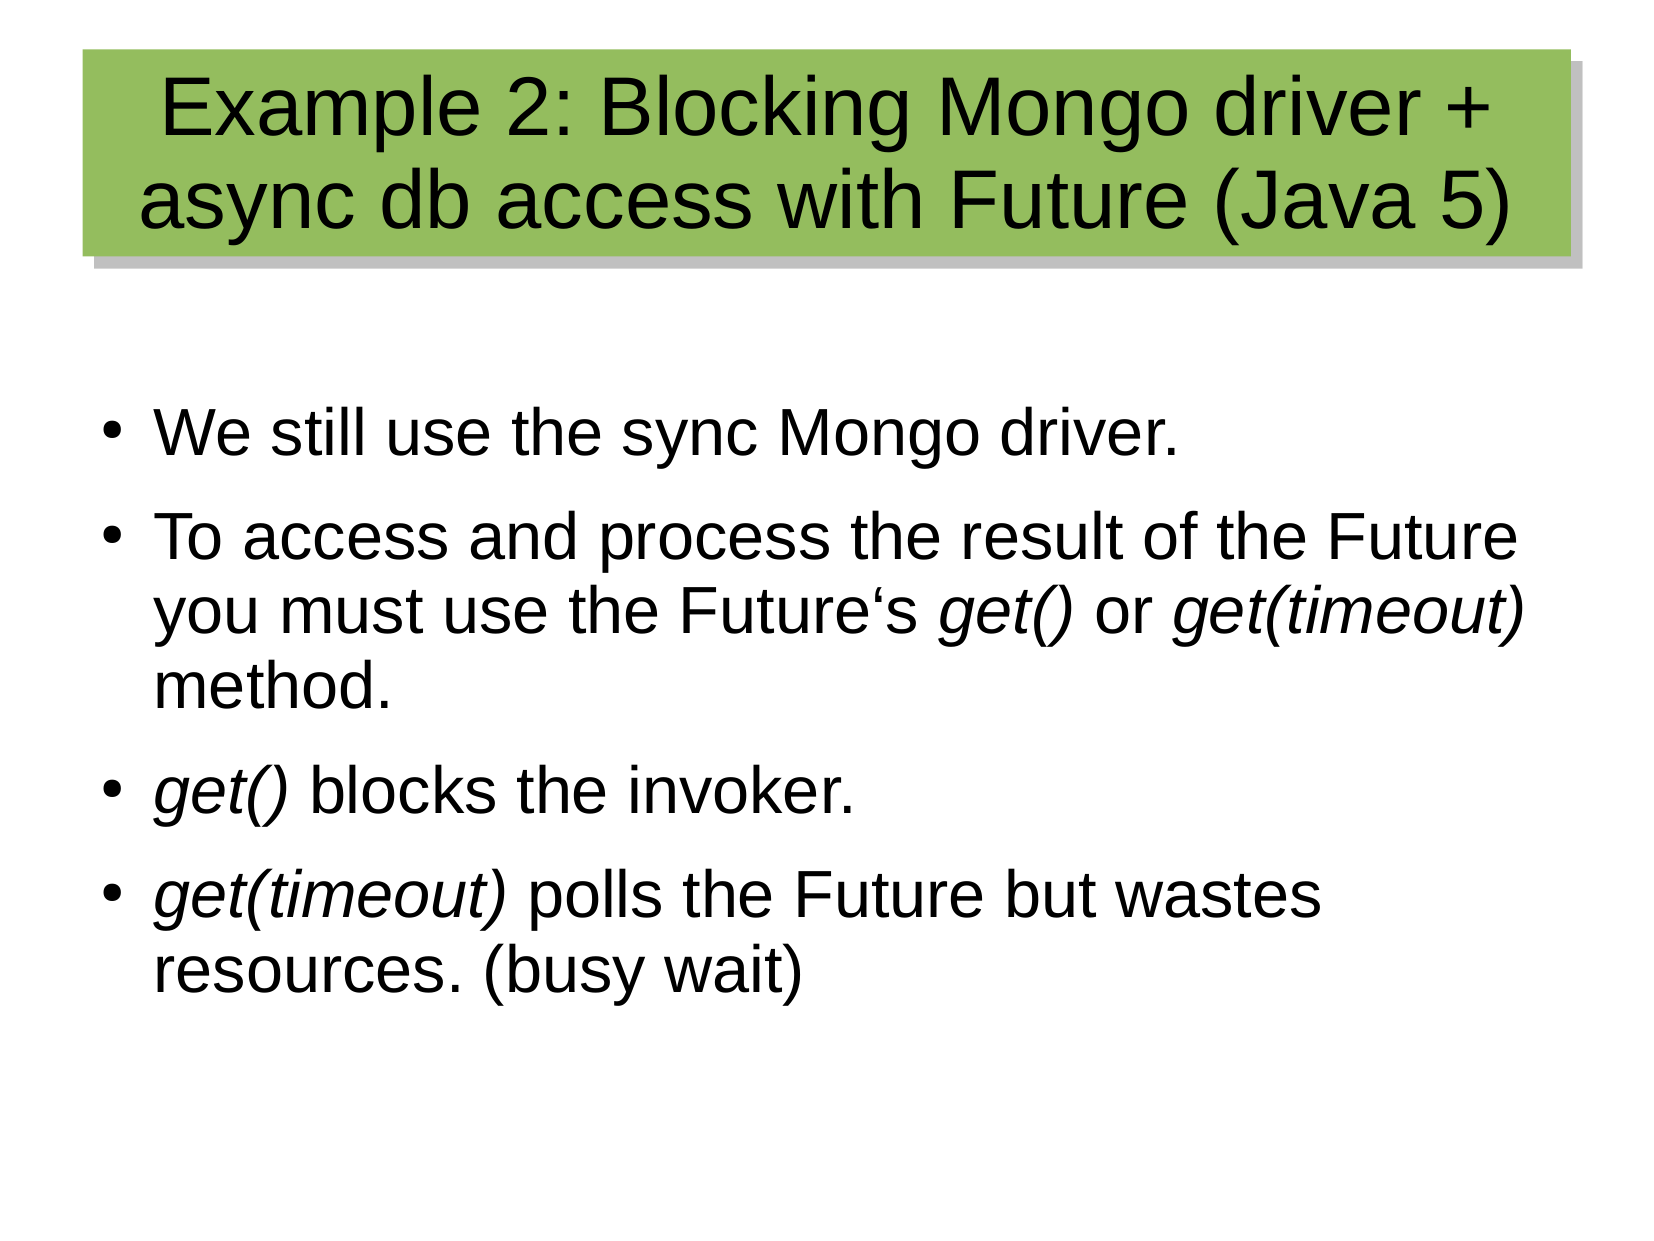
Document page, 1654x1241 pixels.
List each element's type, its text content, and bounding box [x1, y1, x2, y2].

list We still use the sync Mongo driver. To access and process the result of the Future you must use the Future‘s get() or get(timeout) method. get() blocks the invoker. get(timeout) polls the Future but wastes resources. (busy wait) [82, 290, 1571, 1010]
title Example 2: Blocking Mongo driver + async db access with Future (Java 5) [82, 49, 1571, 257]
